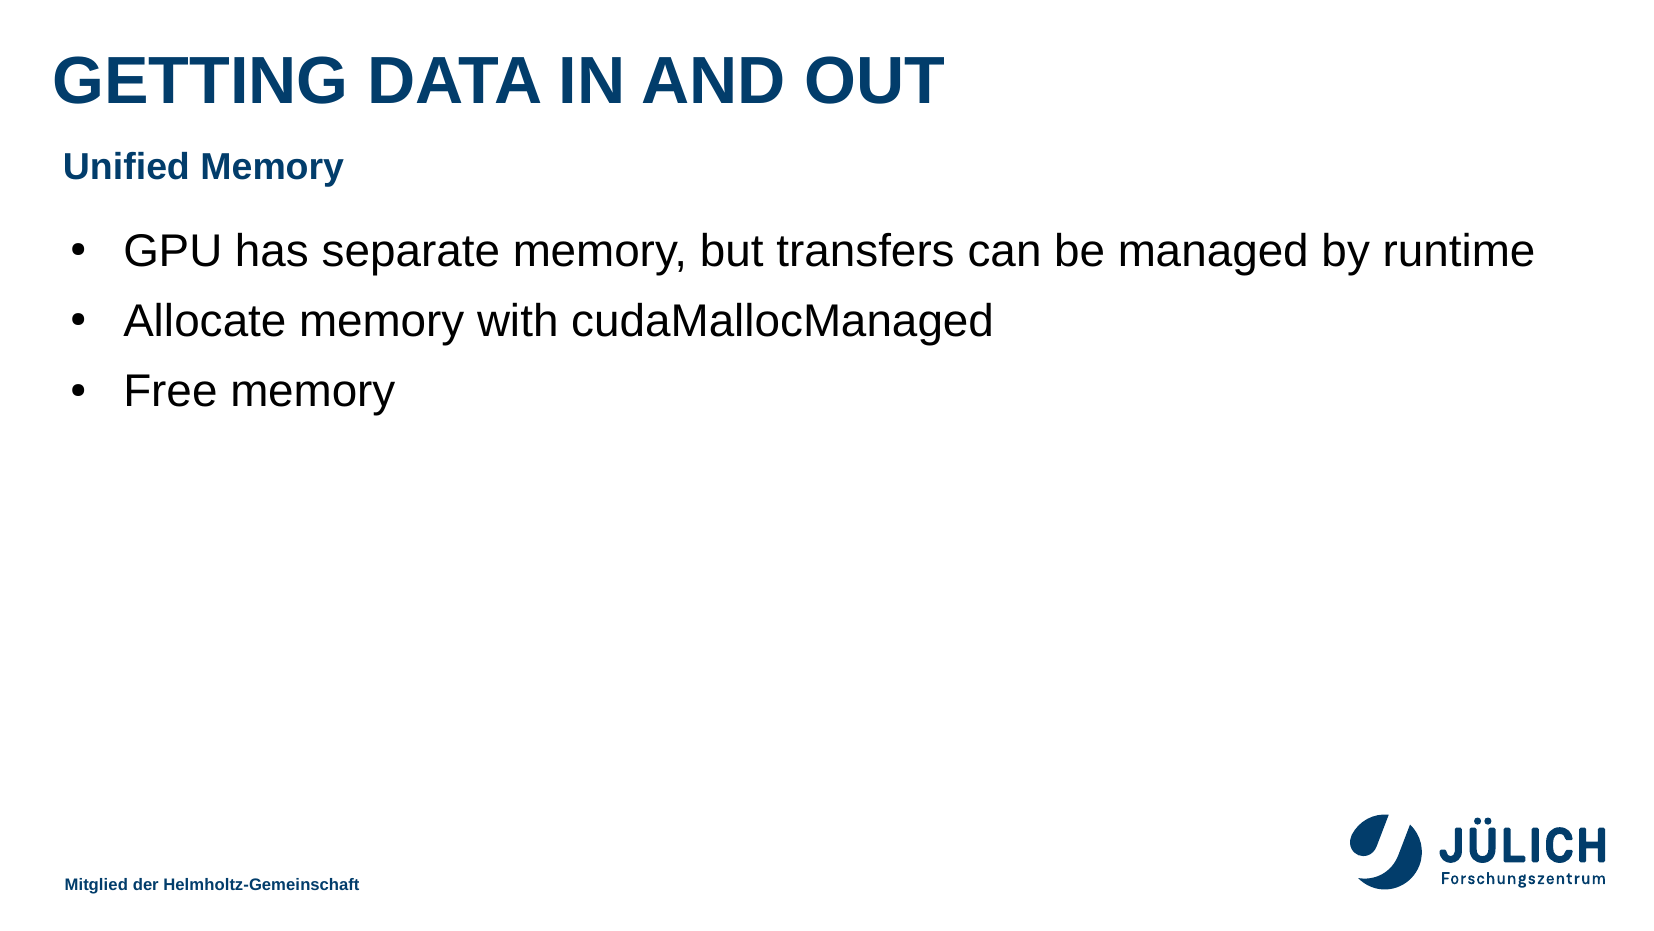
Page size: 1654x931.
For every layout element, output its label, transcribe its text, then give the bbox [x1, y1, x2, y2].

title Getting data in and out [52, 43, 1606, 194]
list GPU has separate memory, but transfers can be managed by runtime Allocate memory with cudaMallocManaged Free memory [52, 217, 1606, 757]
text_box Unified Memory [48, 138, 949, 196]
